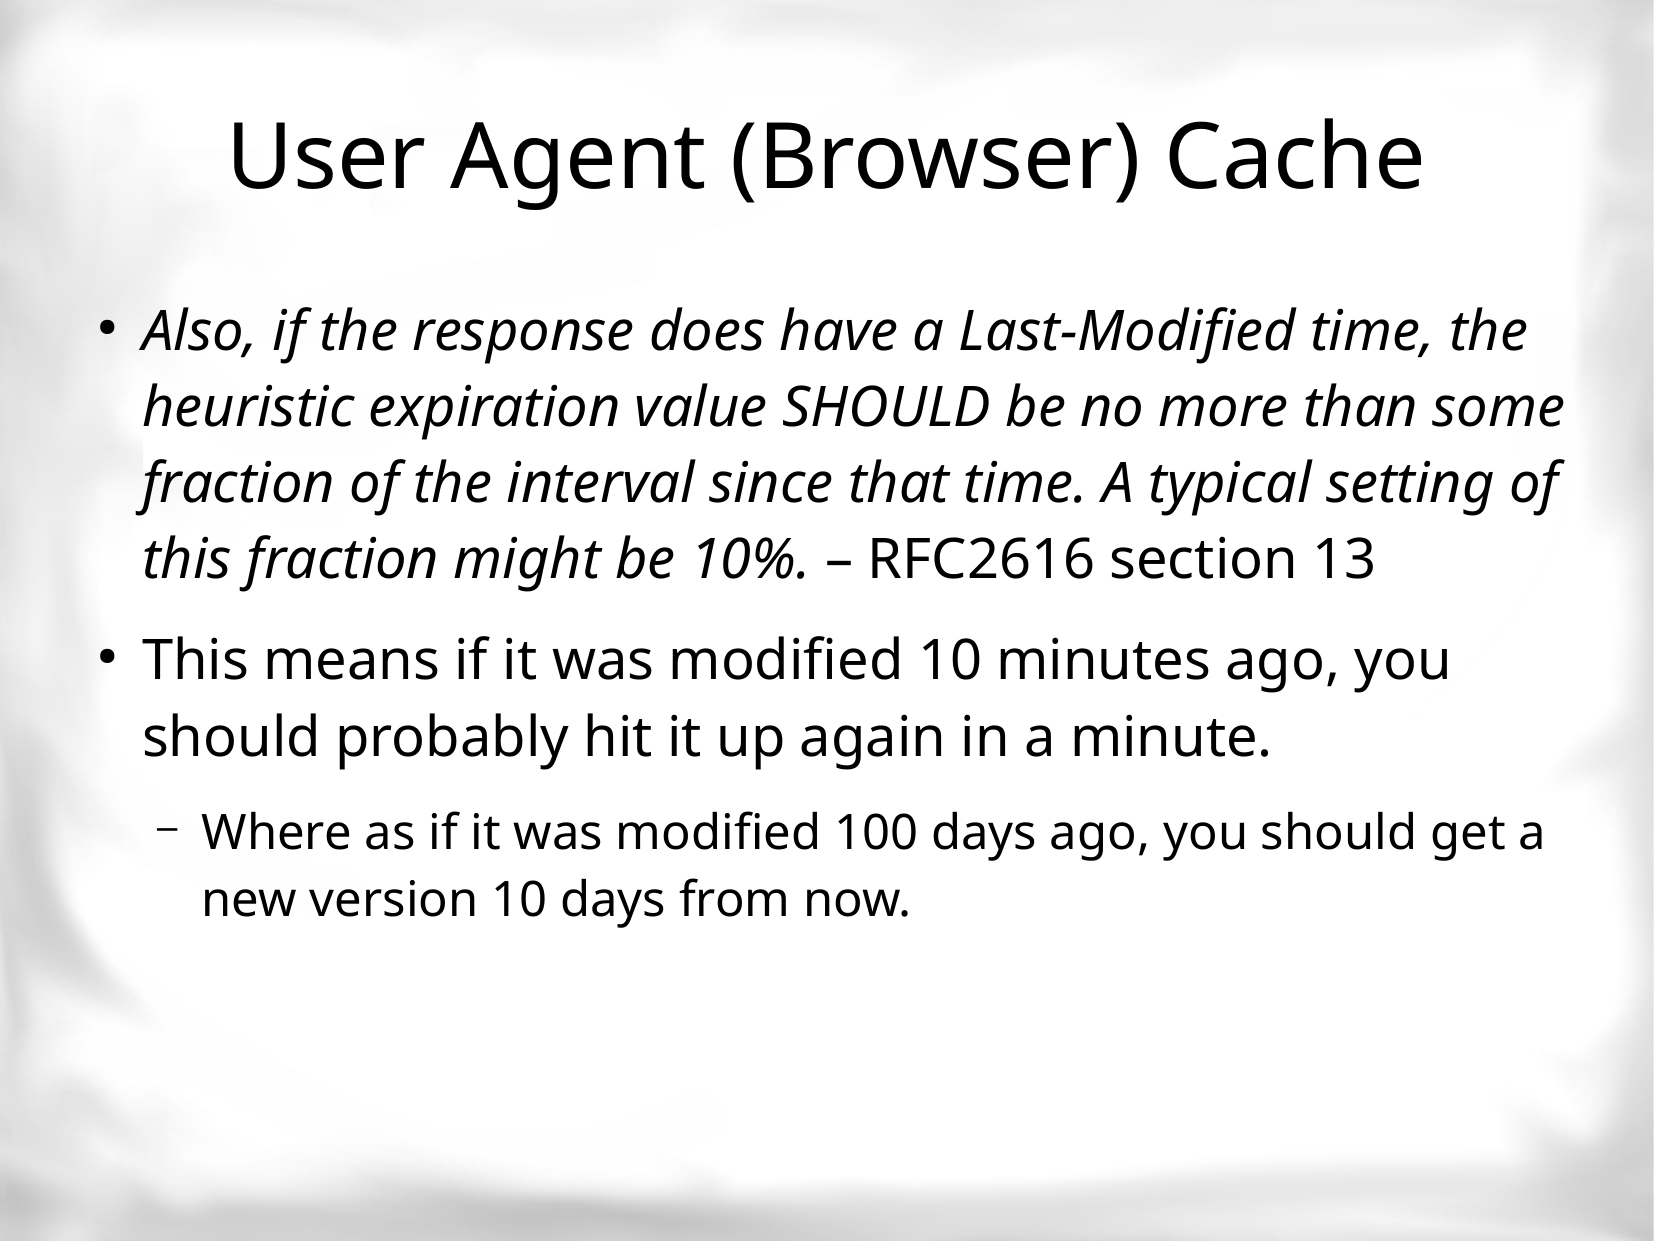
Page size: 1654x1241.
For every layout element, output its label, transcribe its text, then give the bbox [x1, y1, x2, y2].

picture [0, 0, 1654, 1241]
title User Agent (Browser) Cache [82, 49, 1571, 257]
list Also, if the response does have a Last-Modified time, the heuristic expiration value SHOULD be no more than some fraction of the interval since that time. A typical setting of this fraction might be 10%. – RFC2616 section 13 This means if it was modified 10 minutes ago, you should probably hit it up again in a minute. Where as if it was modified 100 days ago, you should get a new version 10 days from now. [82, 290, 1571, 1010]
